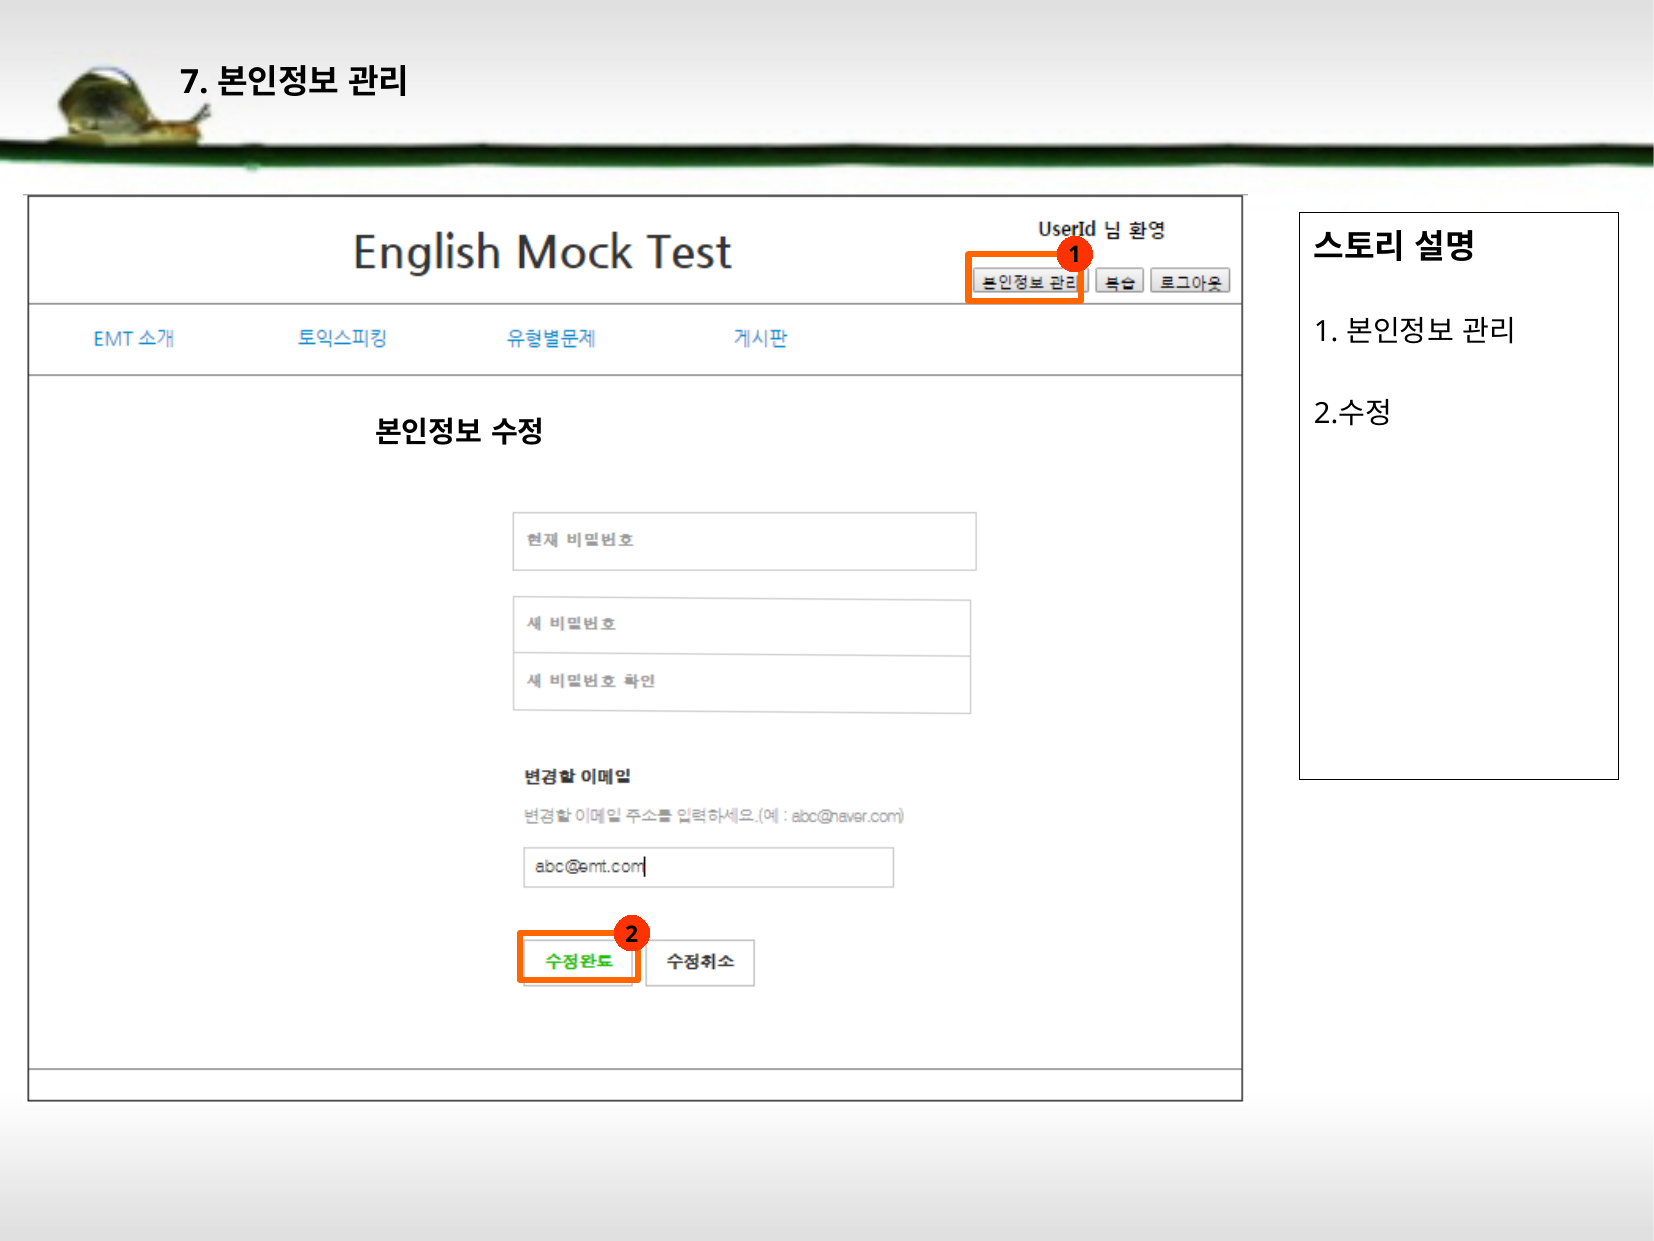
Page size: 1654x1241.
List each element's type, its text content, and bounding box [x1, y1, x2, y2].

text_box 본인정보 수정 [360, 401, 621, 450]
picture [0, 0, 1654, 1241]
text_box 스토리 설명 1. 본인정보 관리 2.수정 [1299, 212, 1619, 780]
text_box 1 [1057, 236, 1093, 272]
text_box 7. 본인정보 관리 [165, 47, 461, 139]
text_box 2 [614, 915, 650, 951]
